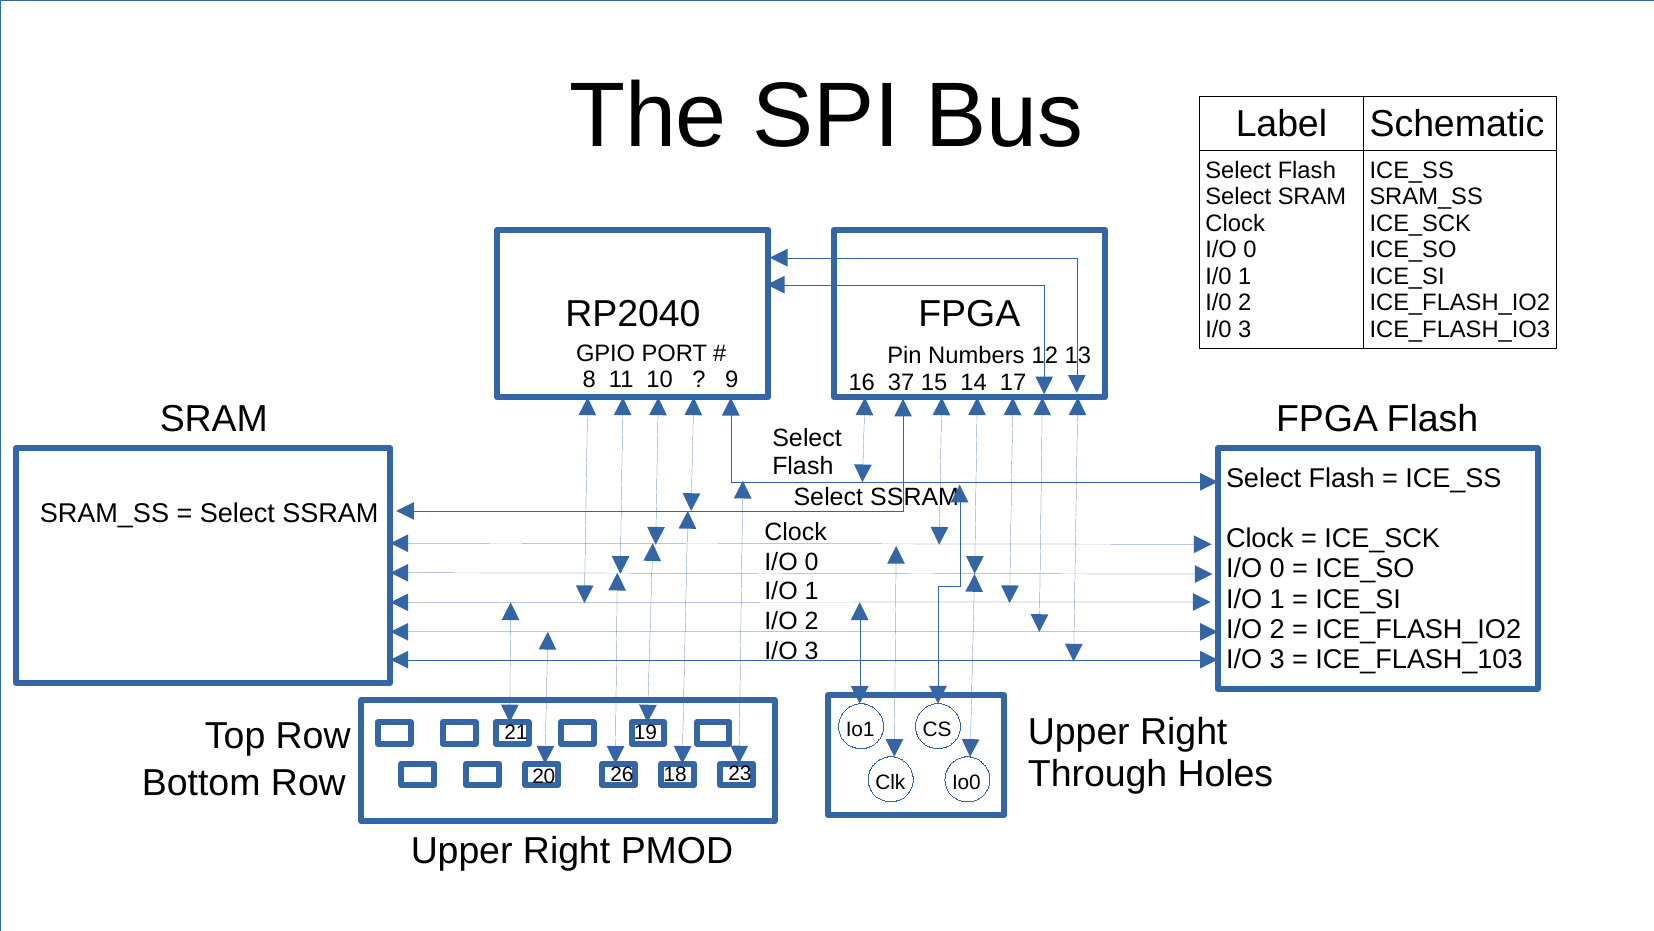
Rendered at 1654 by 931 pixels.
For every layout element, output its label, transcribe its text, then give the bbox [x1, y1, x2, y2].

text_box 26 [595, 754, 648, 793]
text_box Clk [860, 763, 921, 802]
text_box Upper Right PMOD [396, 821, 749, 879]
text_box 23 [713, 754, 767, 793]
text_box Bottom Row [127, 764, 361, 812]
text_box Select Flash [743, 416, 864, 487]
text_box 20 [517, 757, 571, 796]
table_cell Select Flash Select SRAM Clock I/O 0 I/0 1 I/0 2 I/0 3 [1200, 151, 1363, 348]
text_box FPGA [833, 286, 1044, 334]
text_box Io0 [937, 763, 996, 802]
text_box Top Row [127, 707, 366, 764]
text_box 18 [648, 754, 702, 793]
text_box I/O 2 [749, 599, 834, 628]
text_box CS [907, 710, 967, 749]
text_box Select SSRAM [778, 475, 1000, 518]
text_box FPGA [833, 229, 1106, 334]
text_box I/O 3 [749, 628, 834, 672]
text_box SRAM_SS = Select SSRAM [25, 490, 394, 536]
text_box SRAM [145, 390, 283, 447]
text_box Clock [749, 510, 842, 554]
text_box FPGA Flash [1261, 390, 1493, 447]
text_box Upper Right Through Holes [1013, 703, 1289, 805]
text_box GPIO PORT # 8 11 10 ? 9 [541, 332, 755, 401]
text_box Select Flash = ICE_SS Clock = ICE_SCK I/O 0 = ICE_SO I/O 1 = ICE_SI I/O 2 = ICE_FLASH_IO2 I/O 3 = ICE_FLASH_103 [1211, 455, 1538, 682]
text_box Pin Numbers 12 13 16 37 15 14 17 [833, 334, 1117, 413]
text_box 19 [619, 713, 672, 752]
text_box I/O 0 [749, 540, 834, 584]
table_header Label [1200, 97, 1363, 150]
text_box RP2040 [497, 229, 769, 398]
text_box [0, 0, 1654, 931]
text_box I/O 1 [749, 584, 834, 599]
table_header Schematic [1364, 97, 1556, 150]
table_cell ICE_SS SRAM_SS ICE_SCK ICE_SO ICE_SI ICE_FLASH_IO2 ICE_FLASH_IO3 [1364, 151, 1556, 348]
text_box FPGA [833, 259, 1077, 334]
title The SPI Bus [82, 37, 1571, 193]
text_box 21 [489, 713, 543, 752]
text_box Io1 [831, 710, 890, 749]
